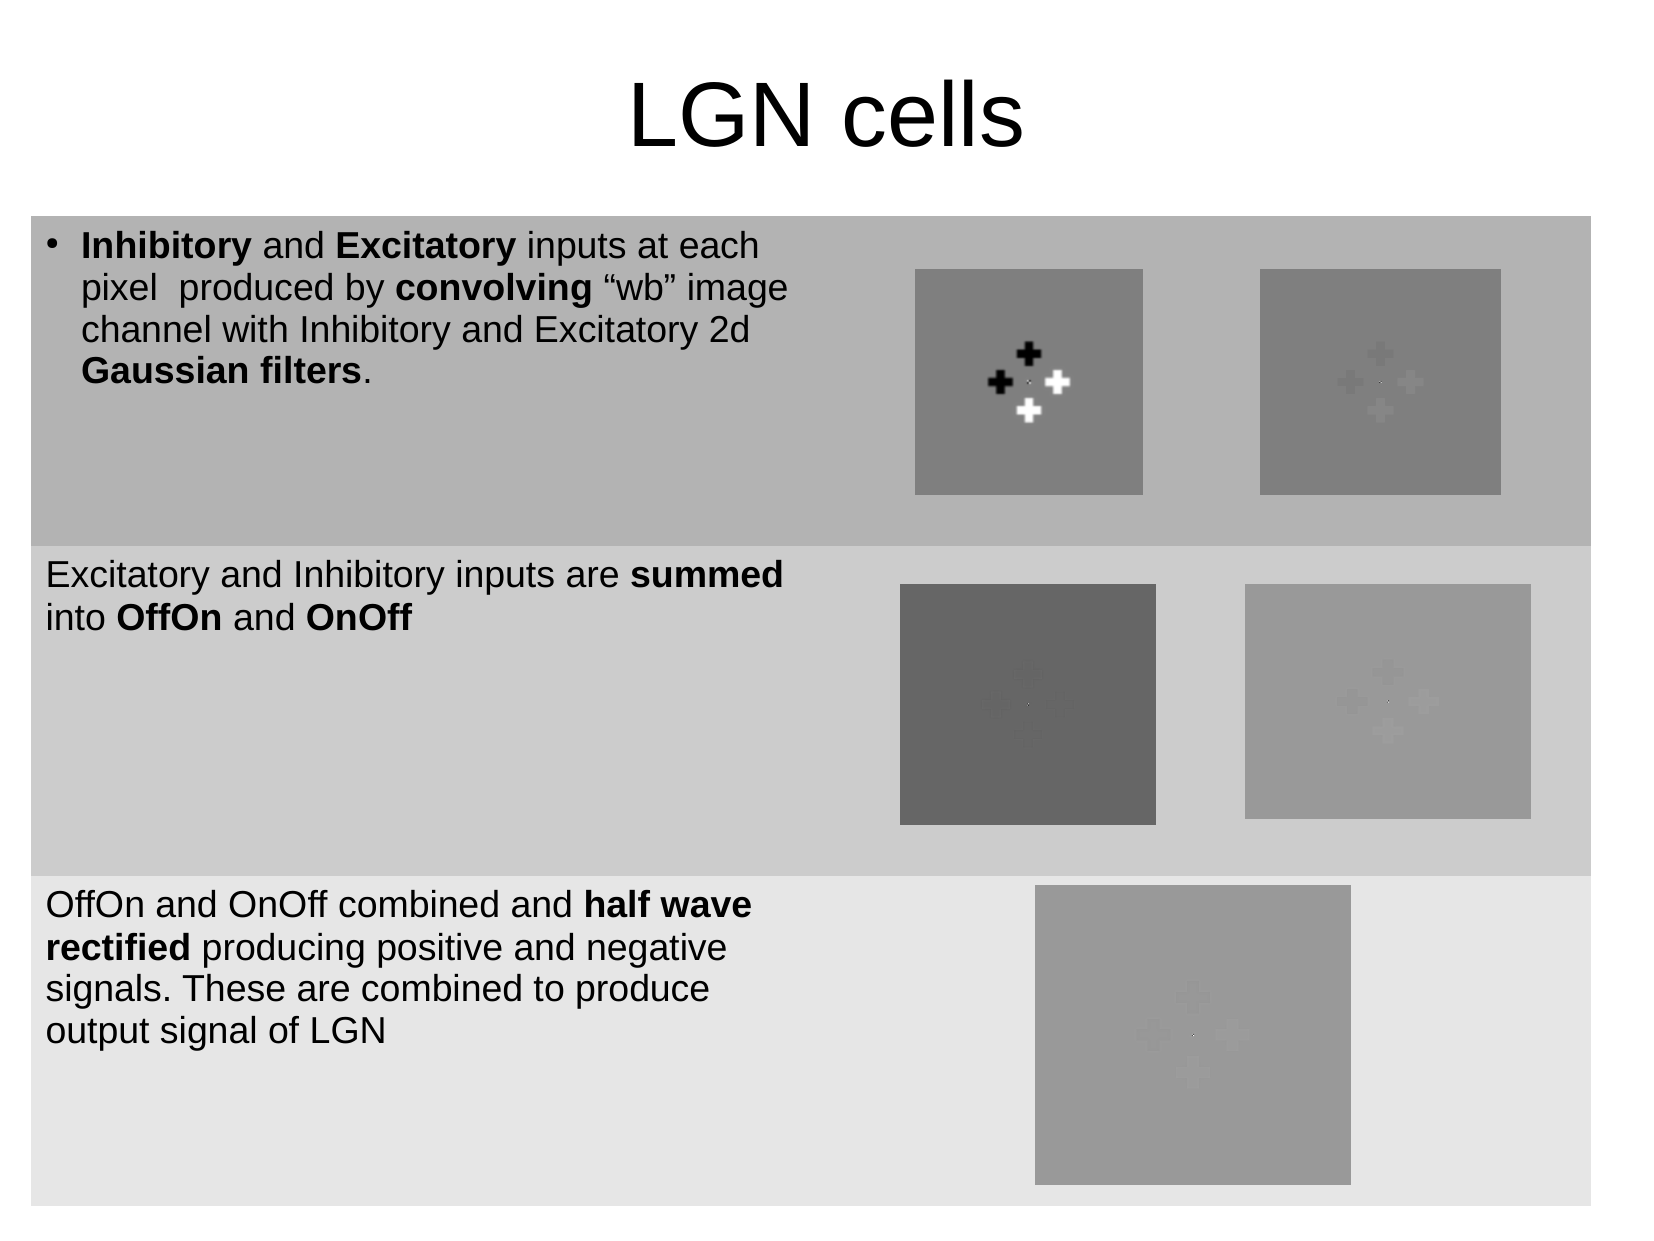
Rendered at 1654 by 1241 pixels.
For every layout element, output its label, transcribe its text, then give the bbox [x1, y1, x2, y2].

picture [915, 269, 1143, 496]
picture [900, 584, 1156, 826]
title LGN cells [82, 49, 1571, 181]
table_header [811, 216, 1591, 546]
picture [1035, 885, 1351, 1186]
picture [1245, 584, 1531, 819]
picture [1260, 269, 1501, 496]
table_cell Excitatory and Inhibitory inputs are summed into OffOn and OnOff [31, 546, 811, 876]
table_cell [811, 546, 1591, 876]
table_header Inhibitory and Excitatory inputs at each pixel produced by convolving “wb” image channel with Inhibitory and Excitatory 2d Gaussian filters. [31, 216, 811, 546]
table_cell [811, 876, 1591, 1206]
table_cell OffOn and OnOff combined and half wave rectified producing positive and negative signals. These are combined to produce output signal of LGN [31, 876, 811, 1206]
